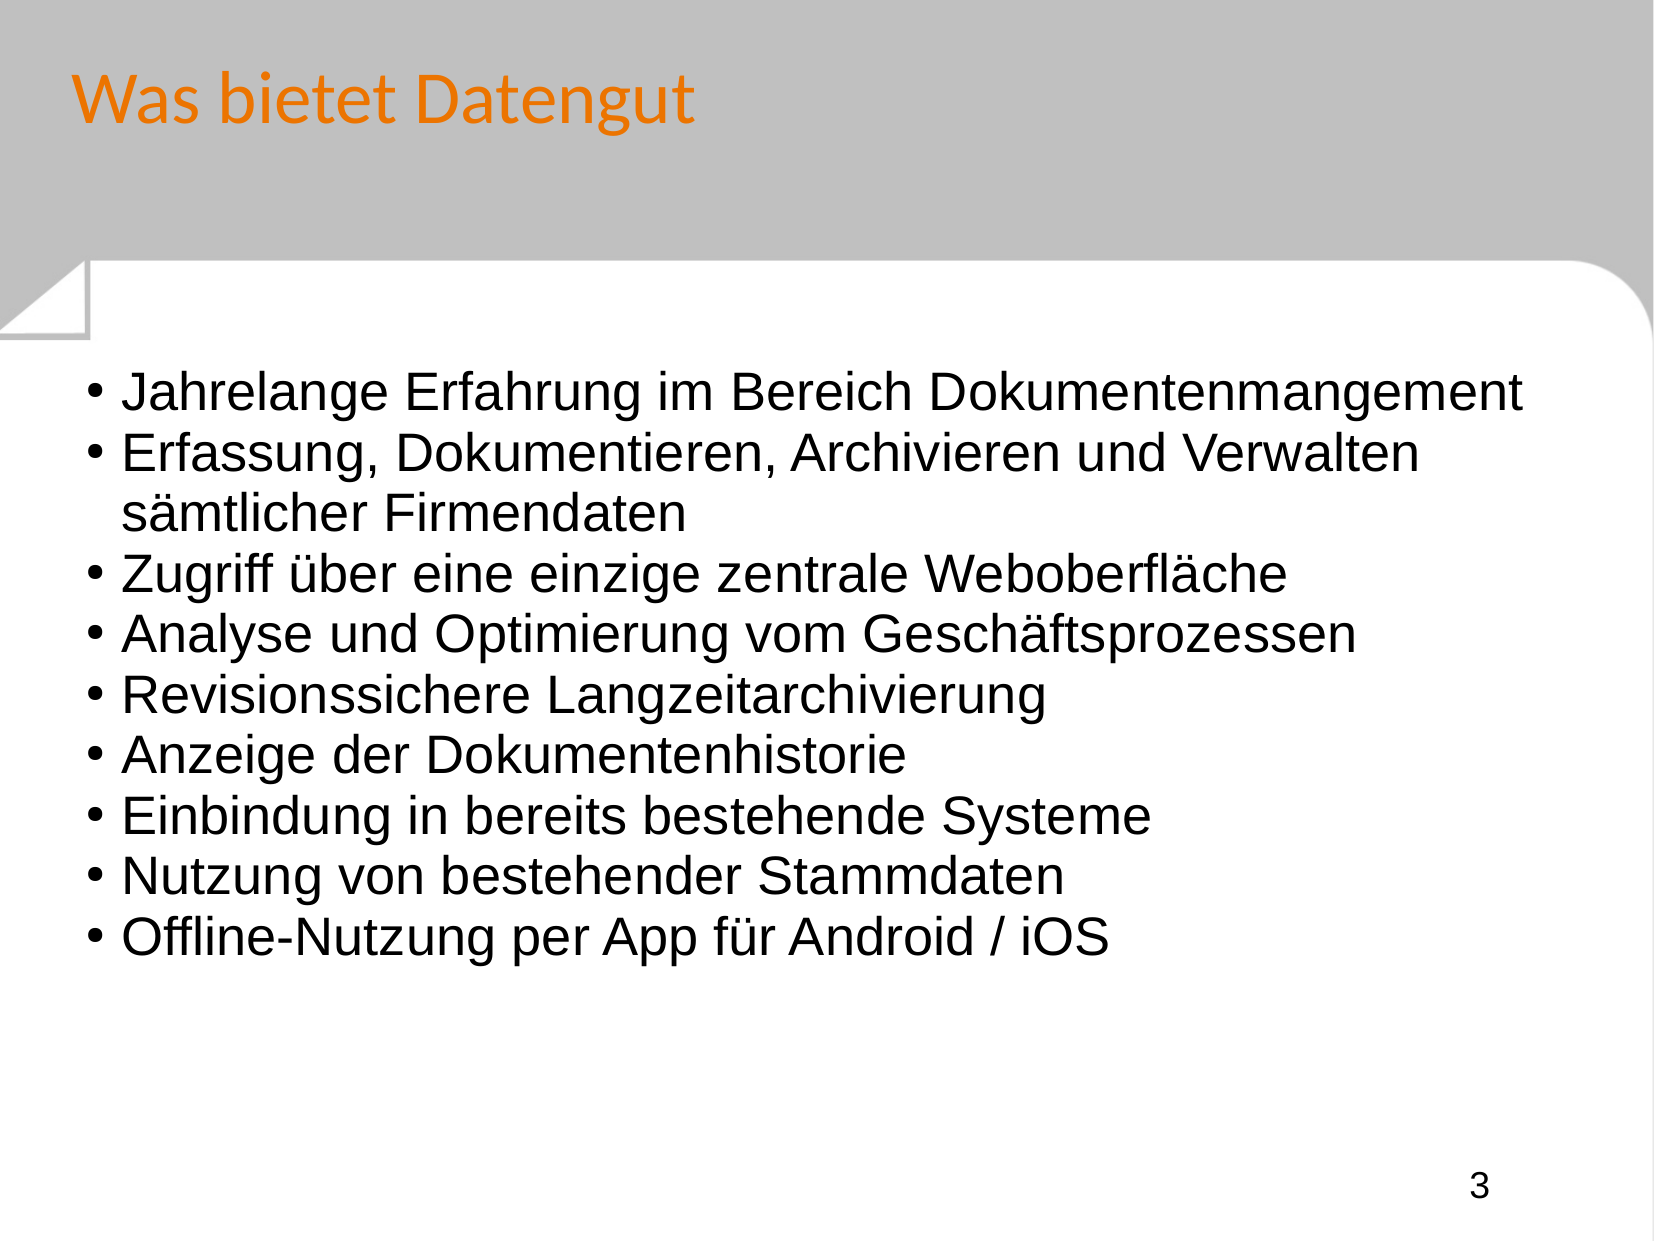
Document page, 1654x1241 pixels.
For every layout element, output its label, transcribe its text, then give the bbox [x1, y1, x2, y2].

text_box Jahrelange Erfahrung im Bereich Dokumentenmangement Erfassung, Dokumentieren, Archivieren und Verwalten sämtlicher Firmendaten Zugriff über eine einzige zentrale Weboberfläche Analyse und Optimierung vom Geschäftsprozessen Revisionssichere Langzeitarchivierung Anzeige der Dokumentenhistorie Einbindung in bereits bestehende Systeme Nutzung von bestehender Stammdaten Offline-Nutzung per App für Android / iOS [70, 354, 1619, 975]
text_box <Foliennummer> [1454, 1157, 1654, 1228]
title Was bietet Datengut [71, 47, 1560, 162]
picture [0, 0, 1654, 1241]
